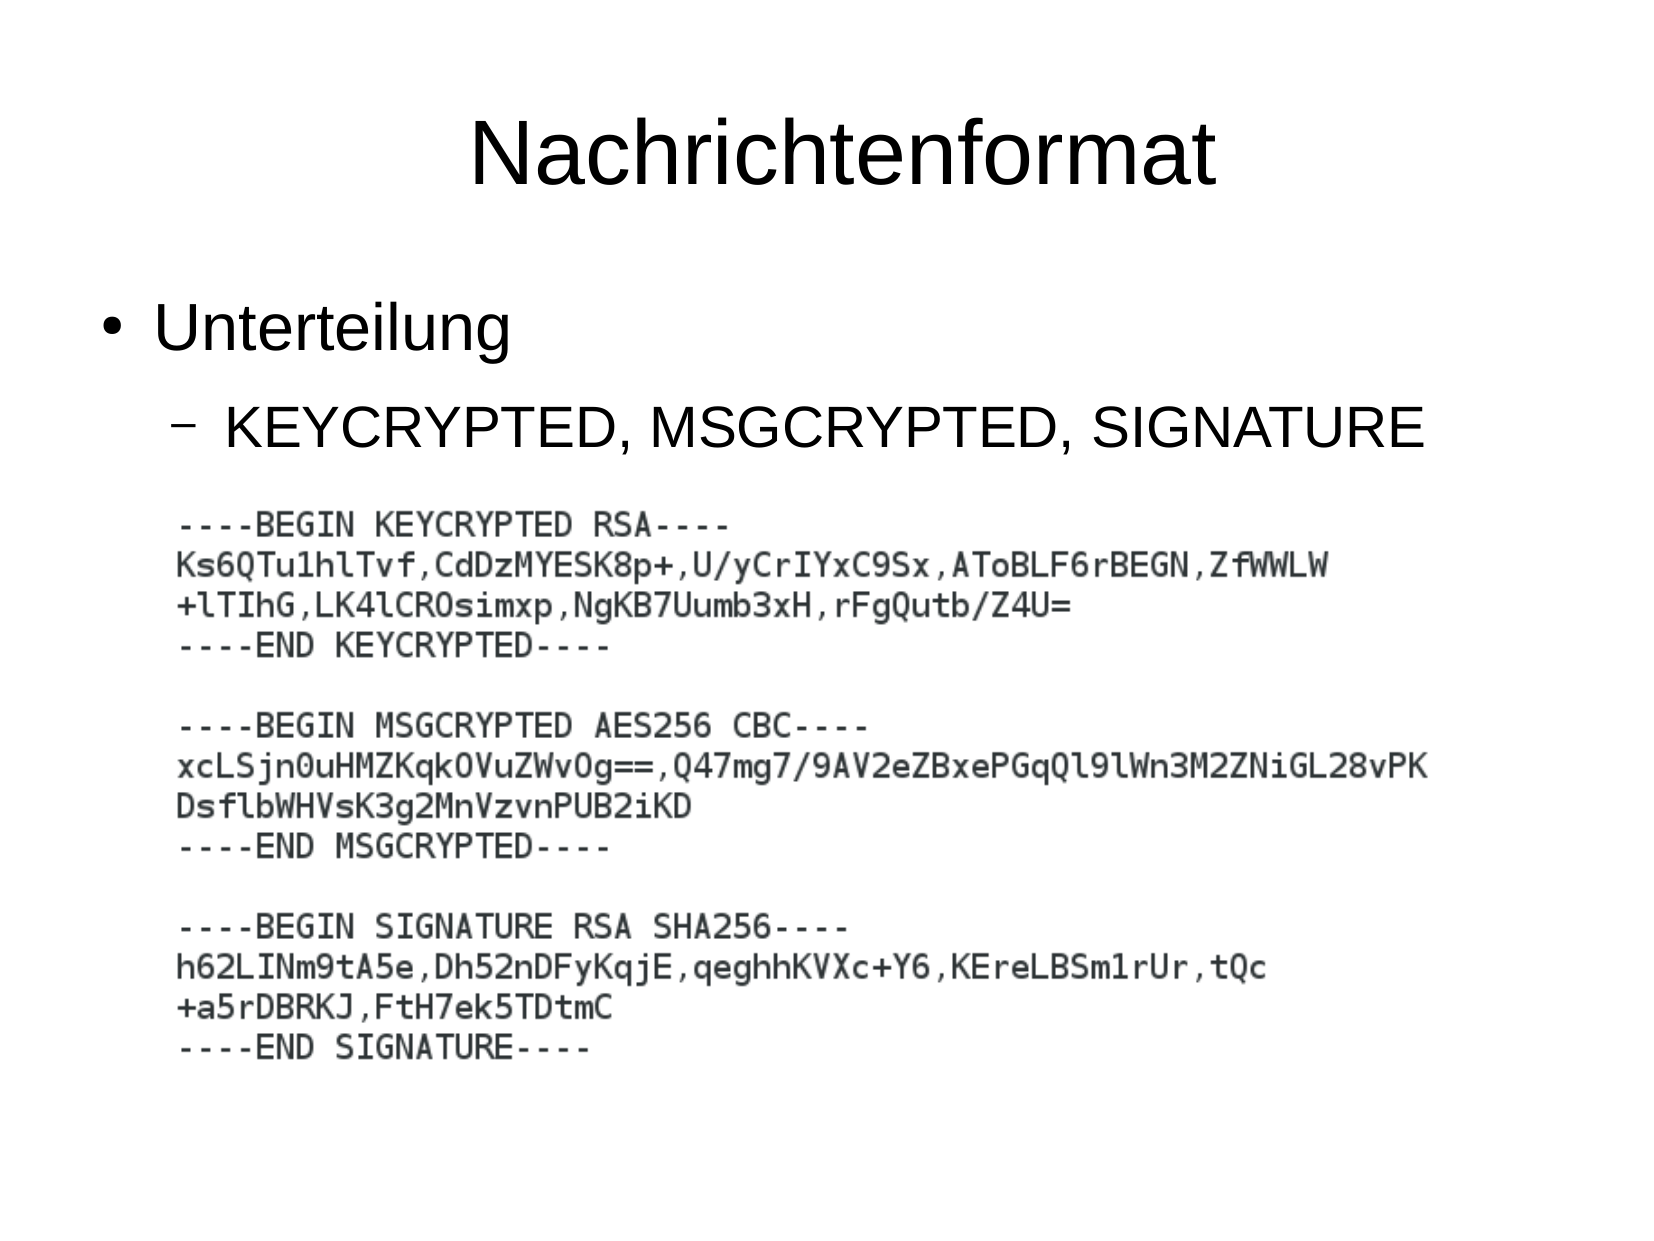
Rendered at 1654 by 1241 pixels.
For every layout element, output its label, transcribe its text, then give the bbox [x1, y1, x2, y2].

picture [171, 506, 1446, 1065]
list Unterteilung KEYCRYPTED, MSGCRYPTED, SIGNATURE [82, 290, 1571, 1126]
title Nachrichtenformat [82, 49, 1571, 257]
